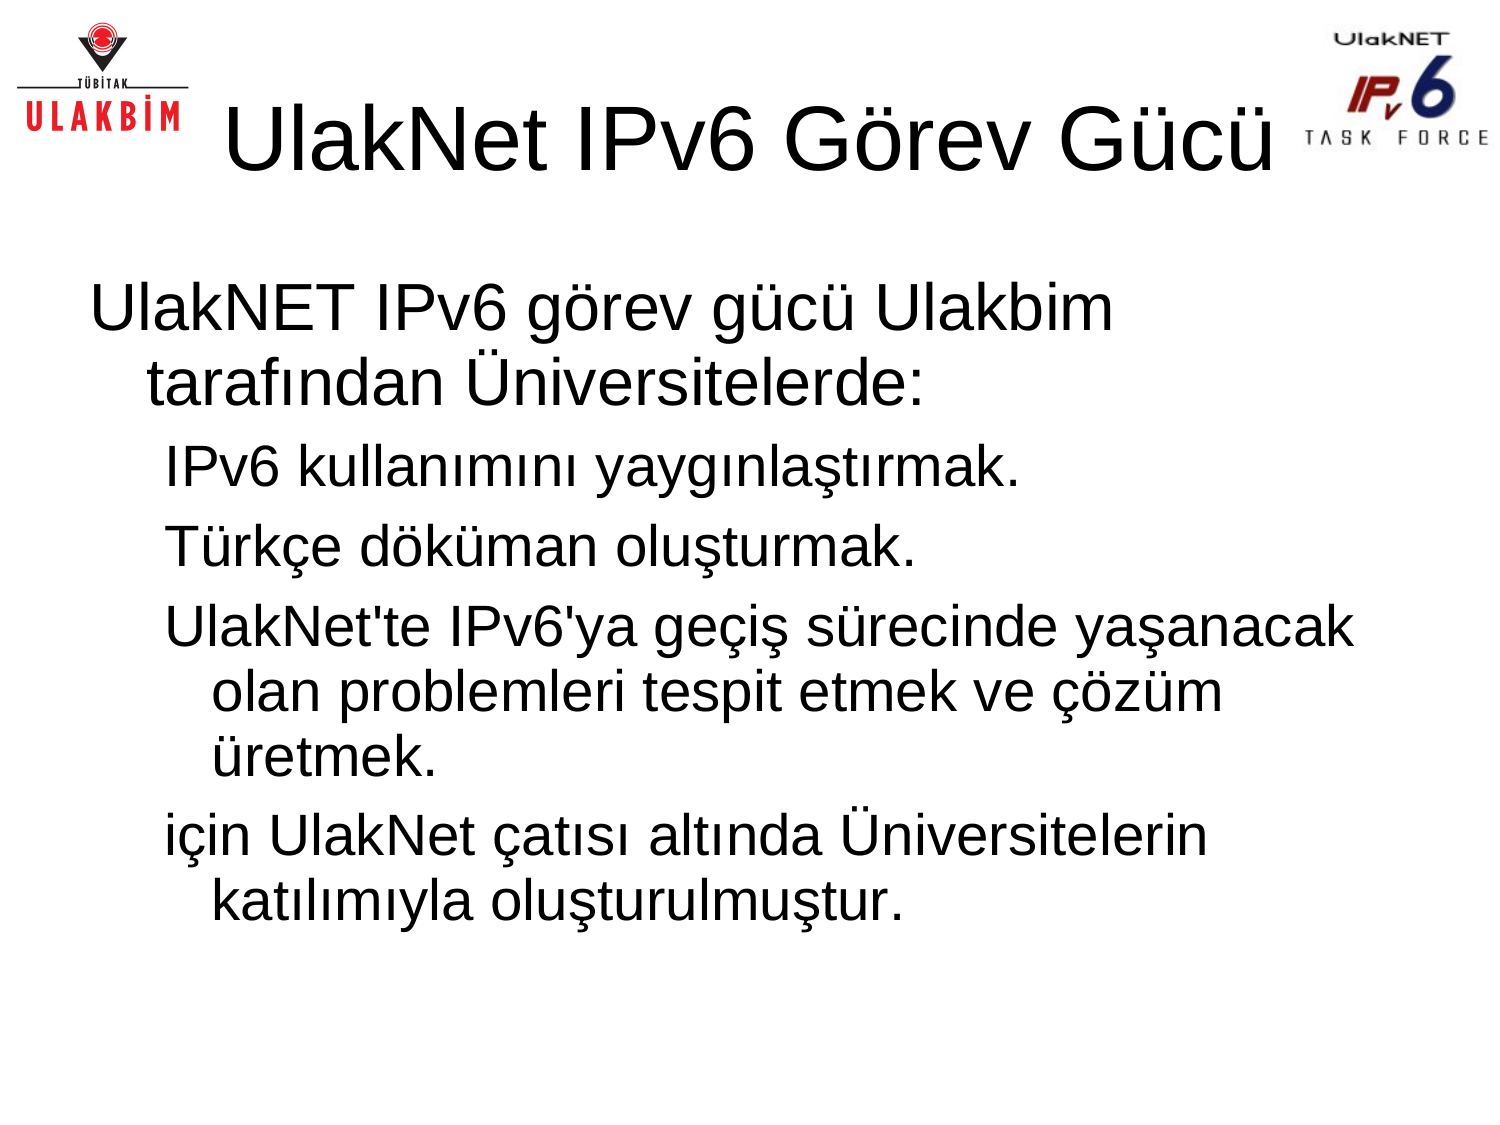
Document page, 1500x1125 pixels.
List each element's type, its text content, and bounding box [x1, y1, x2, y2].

list UlakNET IPv6 görev gücü Ulakbim tarafından Üniversitelerde: IPv6 kullanımını yaygınlaştırmak. Türkçe döküman oluşturmak. UlakNet'te IPv6'ya geçiş sürecinde yaşanacak olan problemleri tespit etmek ve çözüm üretmek. için UlakNet çatısı altında Üniversitelerin katılımıyla oluşturulmuştur. [75, 262, 1426, 1071]
title UlakNet IPv6 Görev Gücü [75, 45, 1426, 233]
picture [0, 0, 208, 155]
picture [1292, 24, 1500, 157]
